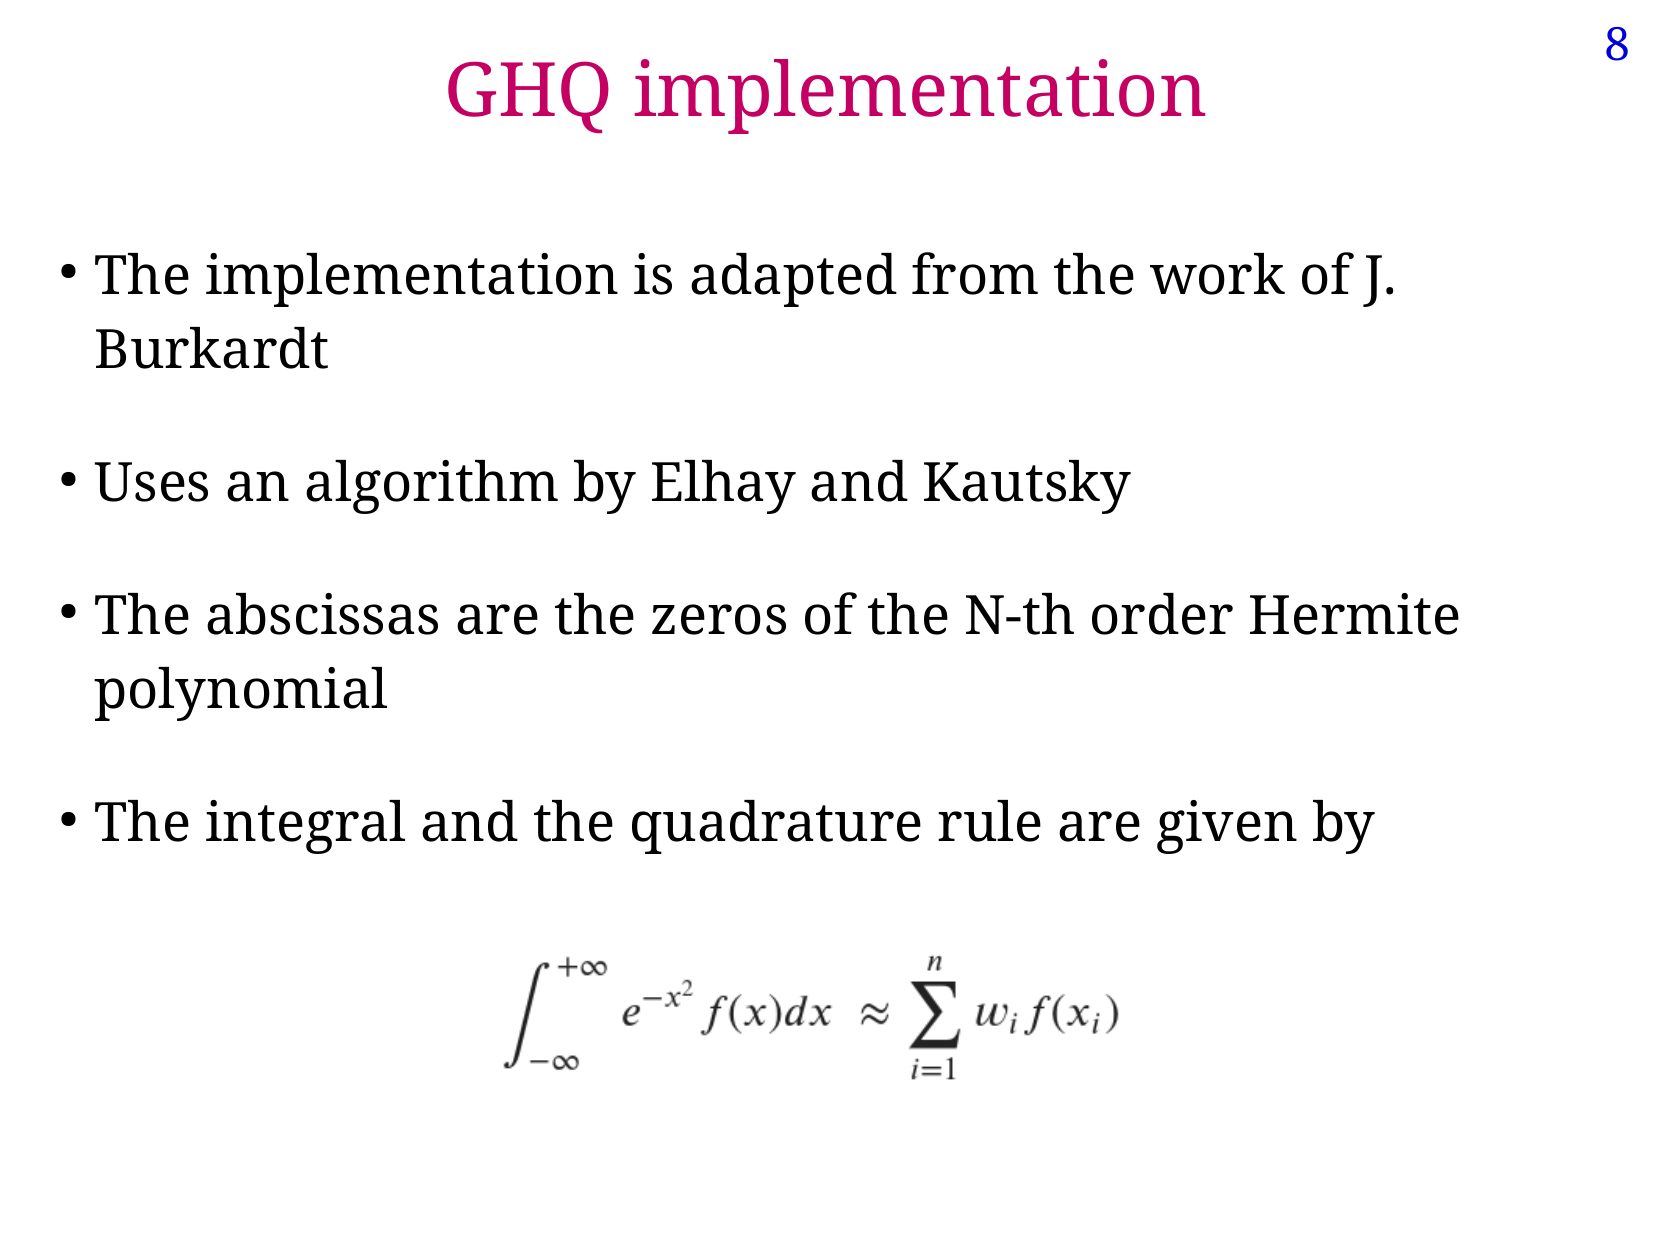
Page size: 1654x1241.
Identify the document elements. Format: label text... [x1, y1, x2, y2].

list The implementation is adapted from the work of J. Burkardt Uses an algorithm by Elhay and Kautsky The abscissas are the zeros of the N-th order Hermite polynomial The integral and the quadrature rule are given by [59, 236, 1595, 1211]
title GHQ implementation [59, 29, 1595, 148]
picture [487, 944, 1134, 1089]
